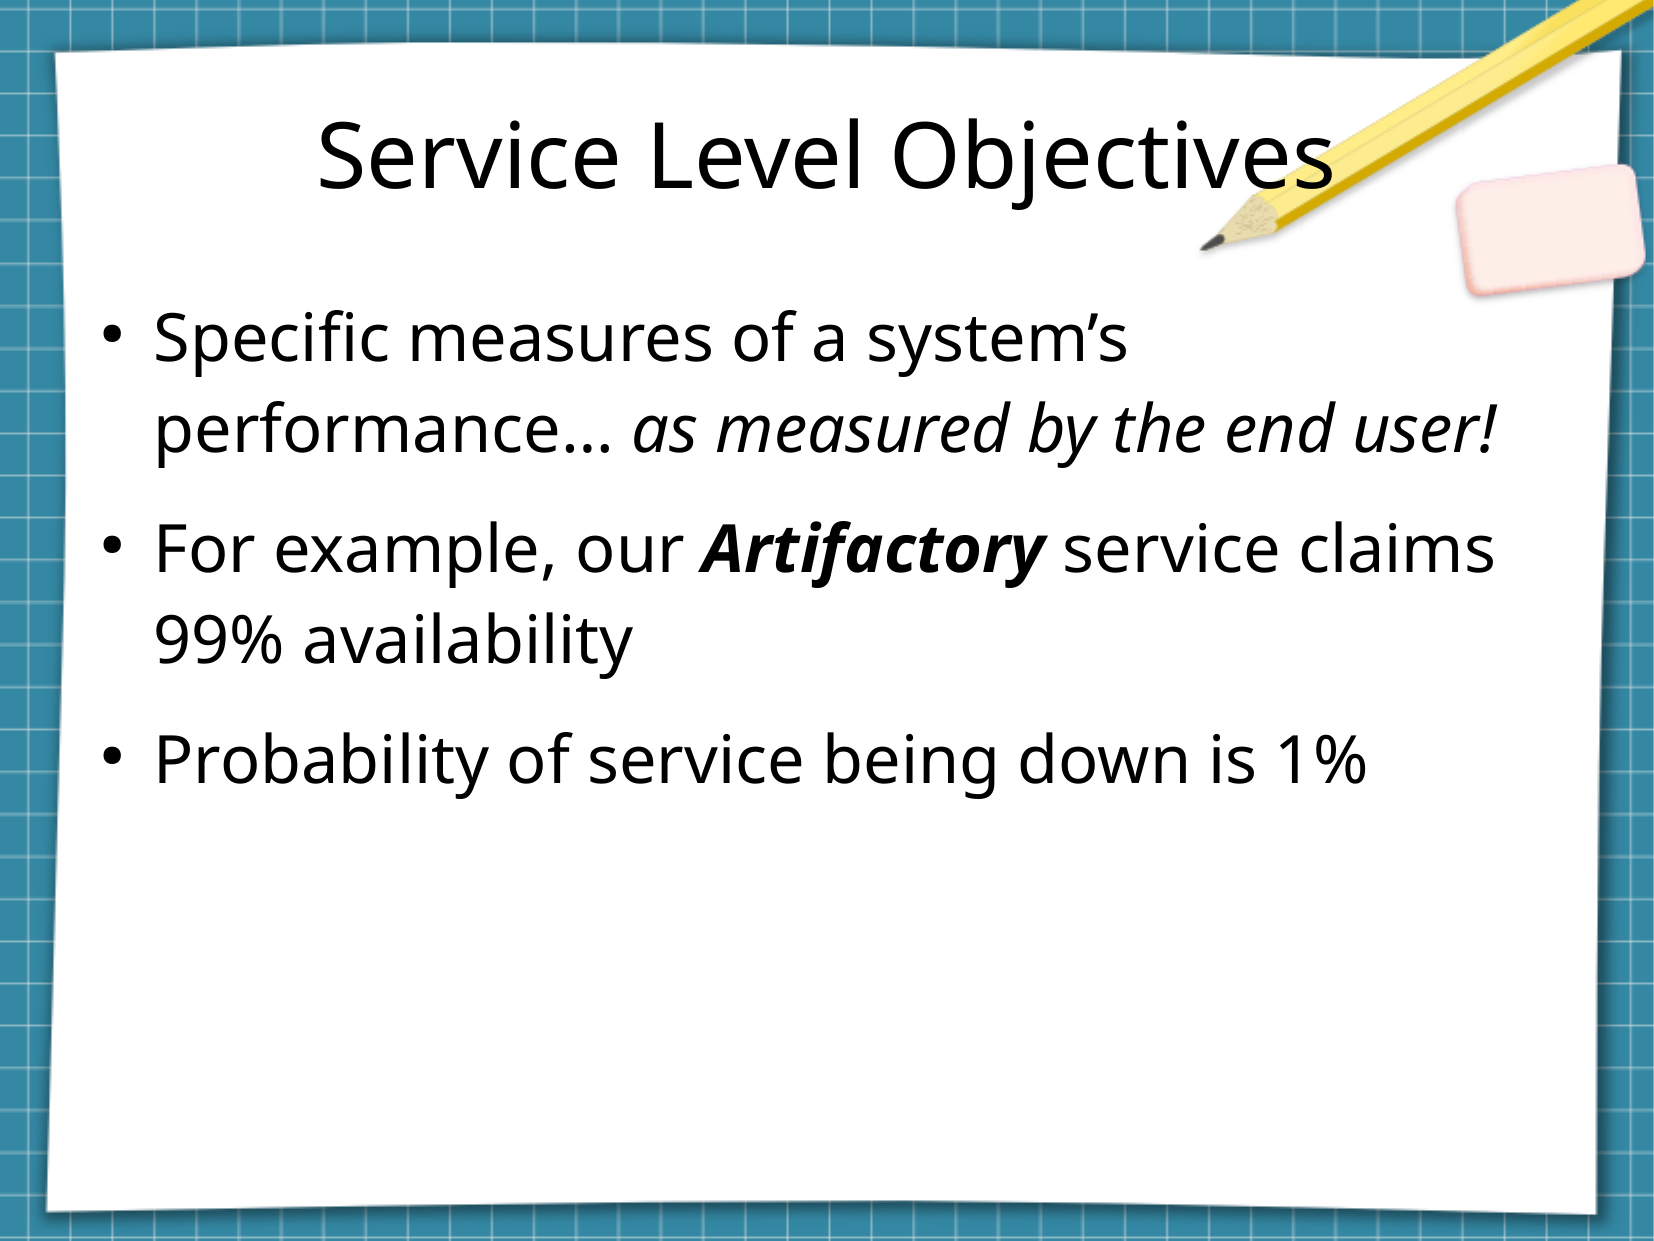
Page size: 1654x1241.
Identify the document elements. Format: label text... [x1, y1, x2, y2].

title Service Level Objectives [82, 49, 1571, 257]
list Specific measures of a system’s performance… as measured by the end user! For example, our Artifactory service claims 99% availability Probability of service being down is 1% [82, 290, 1571, 1010]
picture [0, 0, 1654, 1241]
